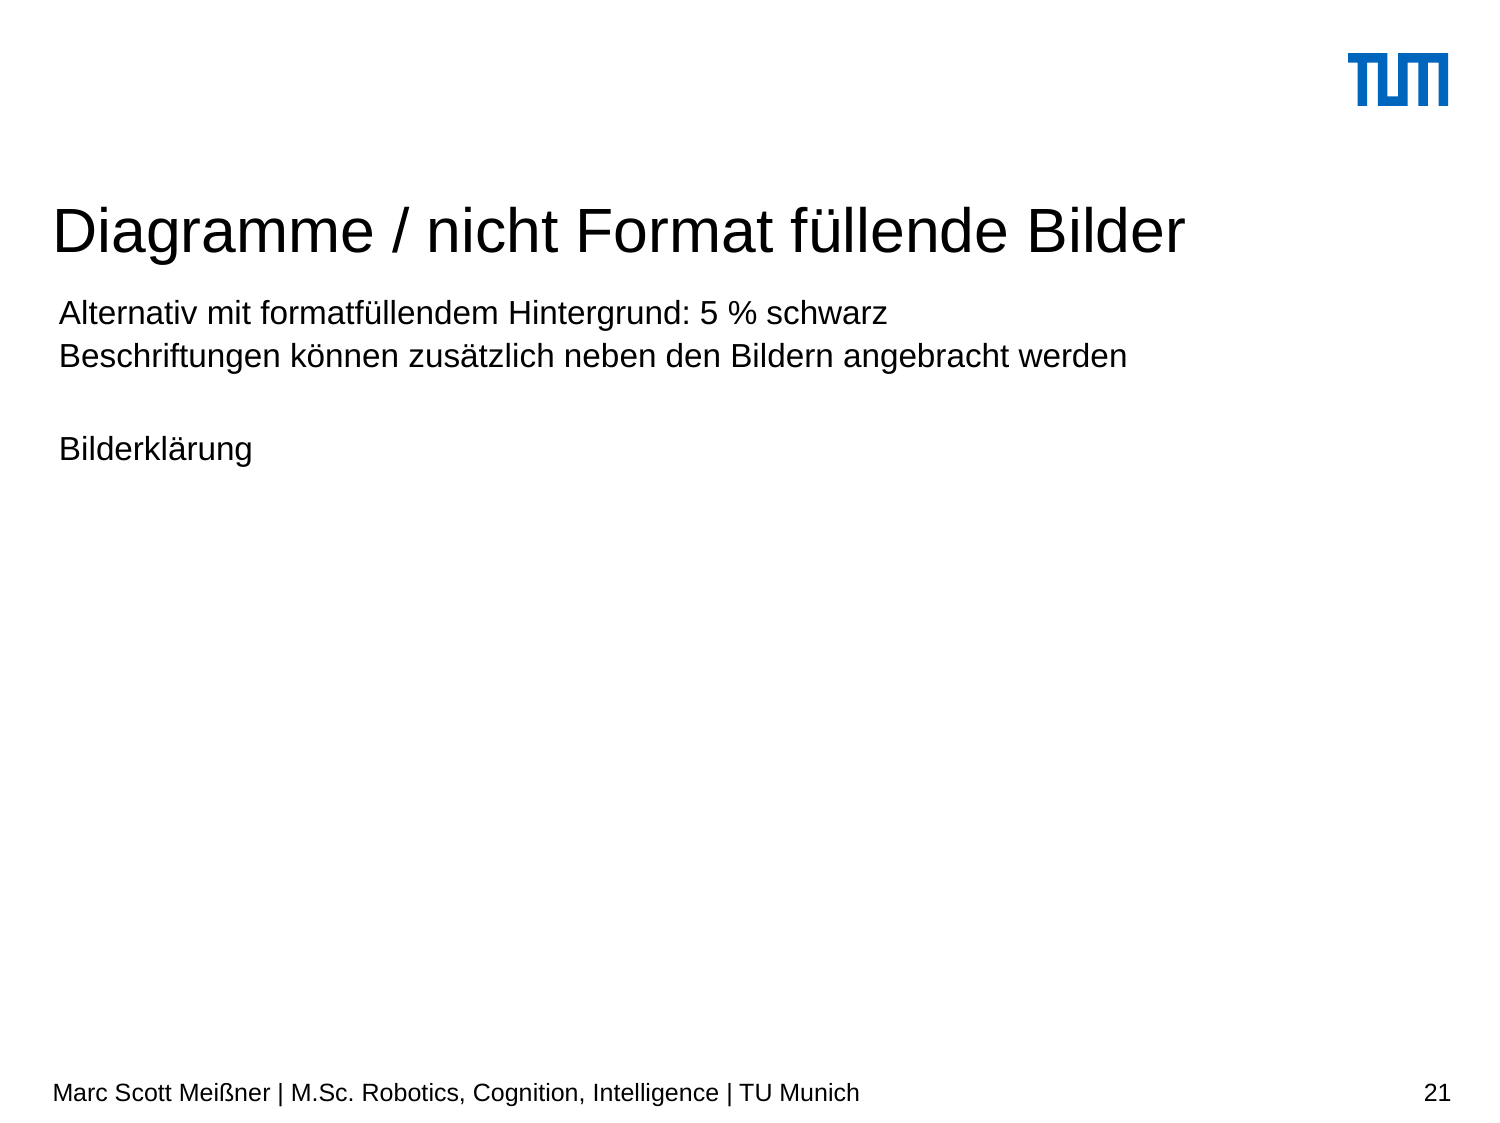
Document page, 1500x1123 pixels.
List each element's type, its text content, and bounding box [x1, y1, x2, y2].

title Diagramme / nicht Format füllende Bilder [52, 195, 1453, 266]
list Alternativ mit formatfüllendem Hintergrund: 5 % schwarz Beschriftungen können zusätzlich neben den Bildern angebracht werden [59, 289, 1453, 402]
list Bilderklärung [59, 425, 743, 1063]
